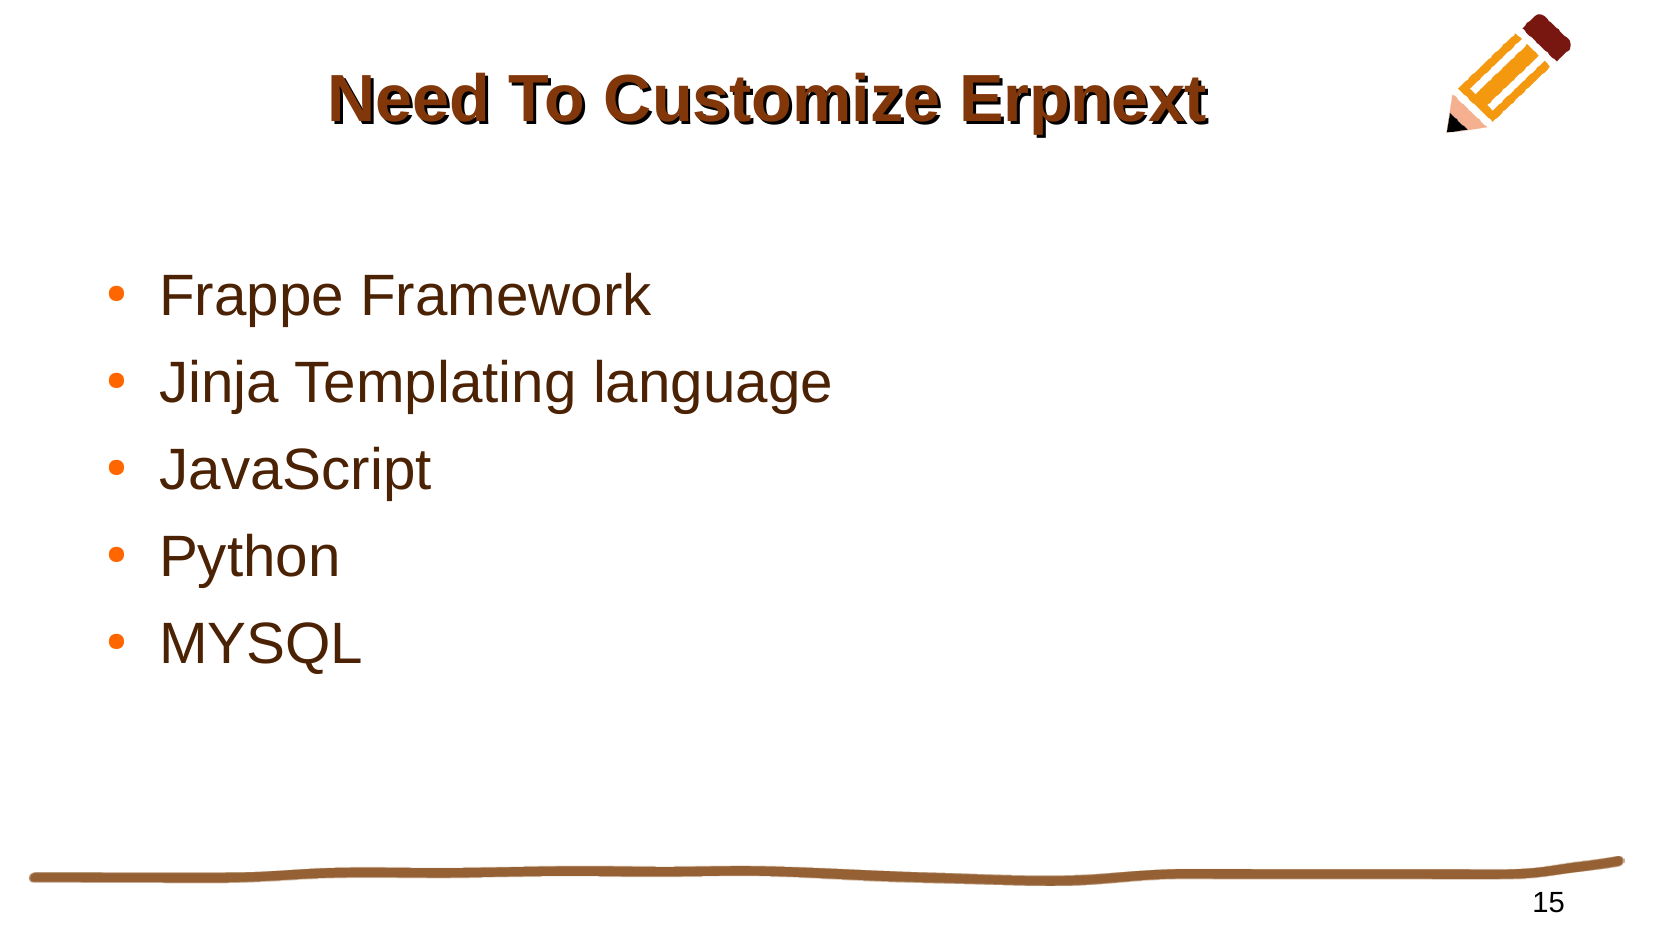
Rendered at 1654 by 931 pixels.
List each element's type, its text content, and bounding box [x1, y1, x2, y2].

title Need To Customize Erpnext [88, 46, 1447, 151]
list Frappe Framework Jinja Templating language JavaScript Python MYSQL [88, 262, 1565, 788]
picture [1446, 14, 1571, 133]
picture [29, 856, 1625, 886]
